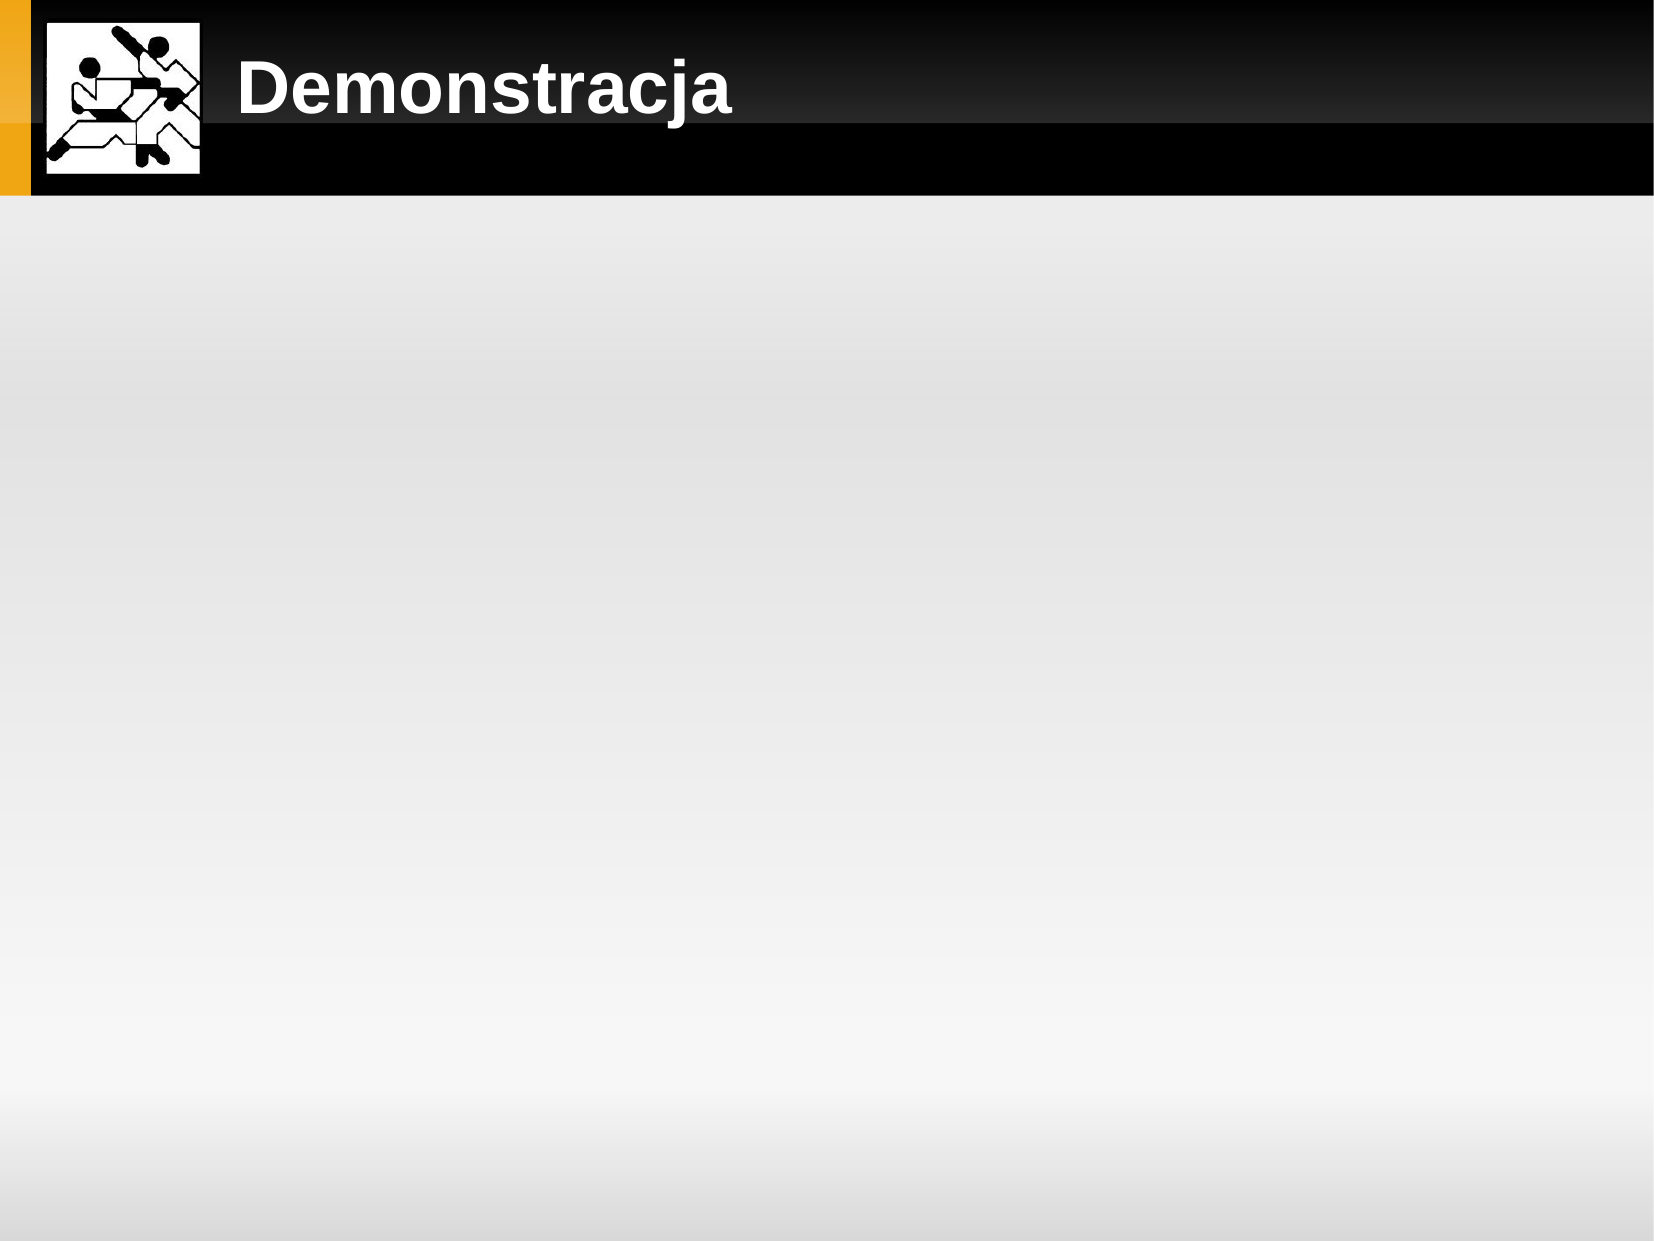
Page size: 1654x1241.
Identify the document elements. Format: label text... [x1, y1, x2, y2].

text_box Demonstracja [236, 47, 1595, 130]
picture [0, 0, 1654, 1241]
